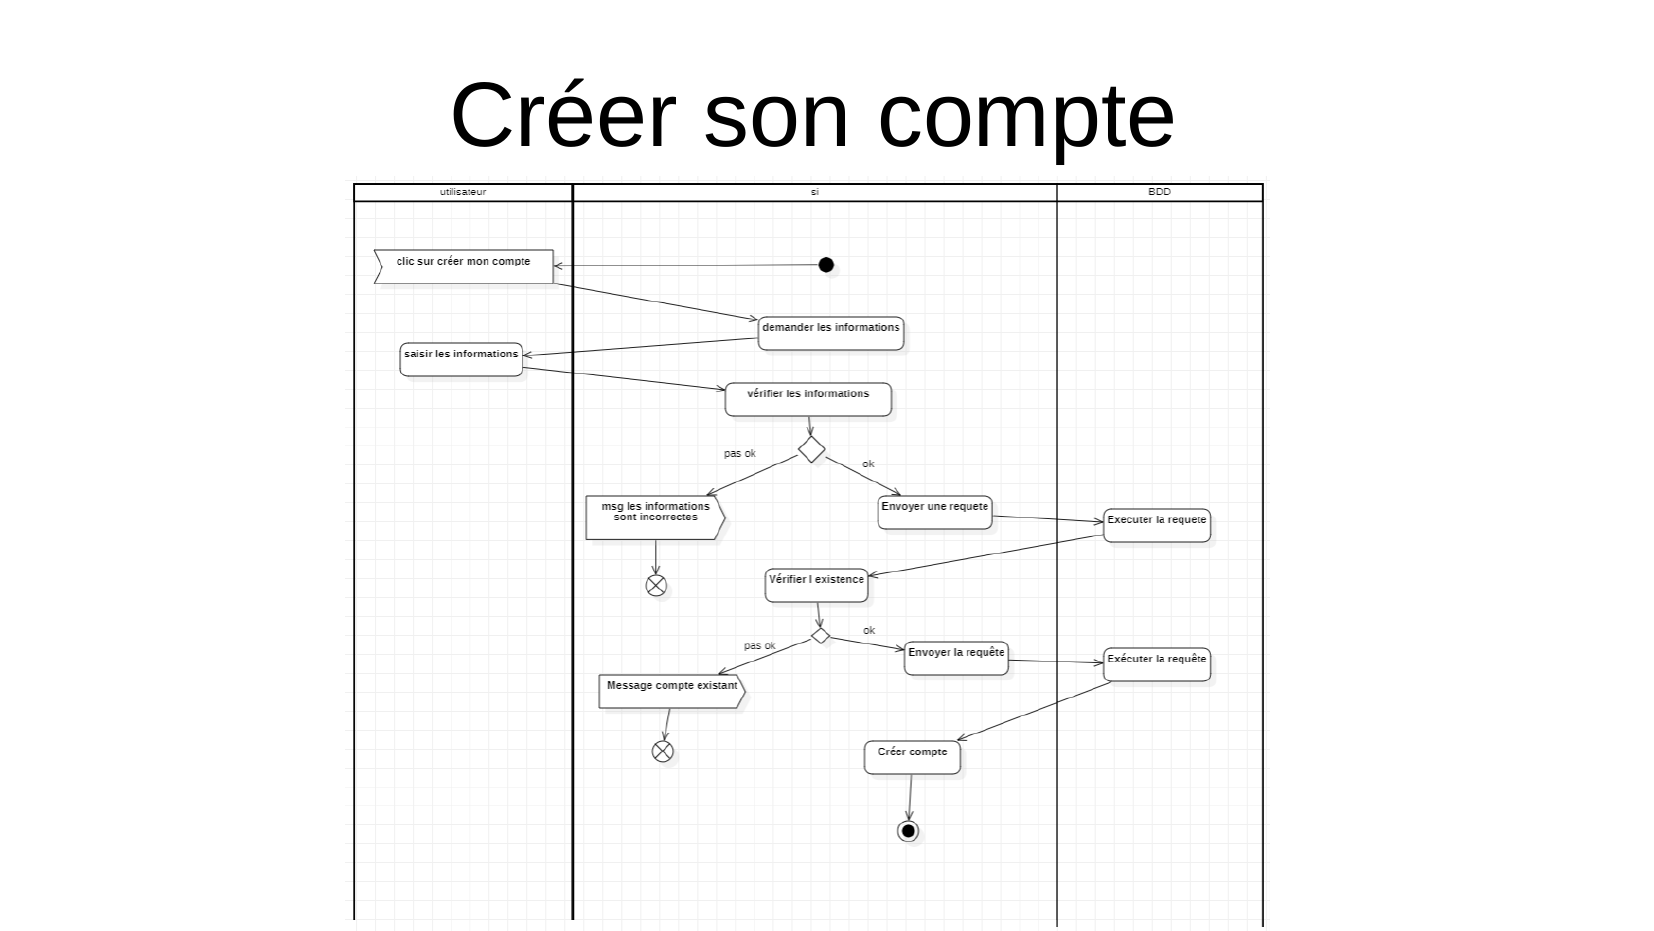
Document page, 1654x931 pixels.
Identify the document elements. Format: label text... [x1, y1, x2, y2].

title Créer son compte [82, 37, 1571, 193]
picture [345, 176, 1270, 931]
